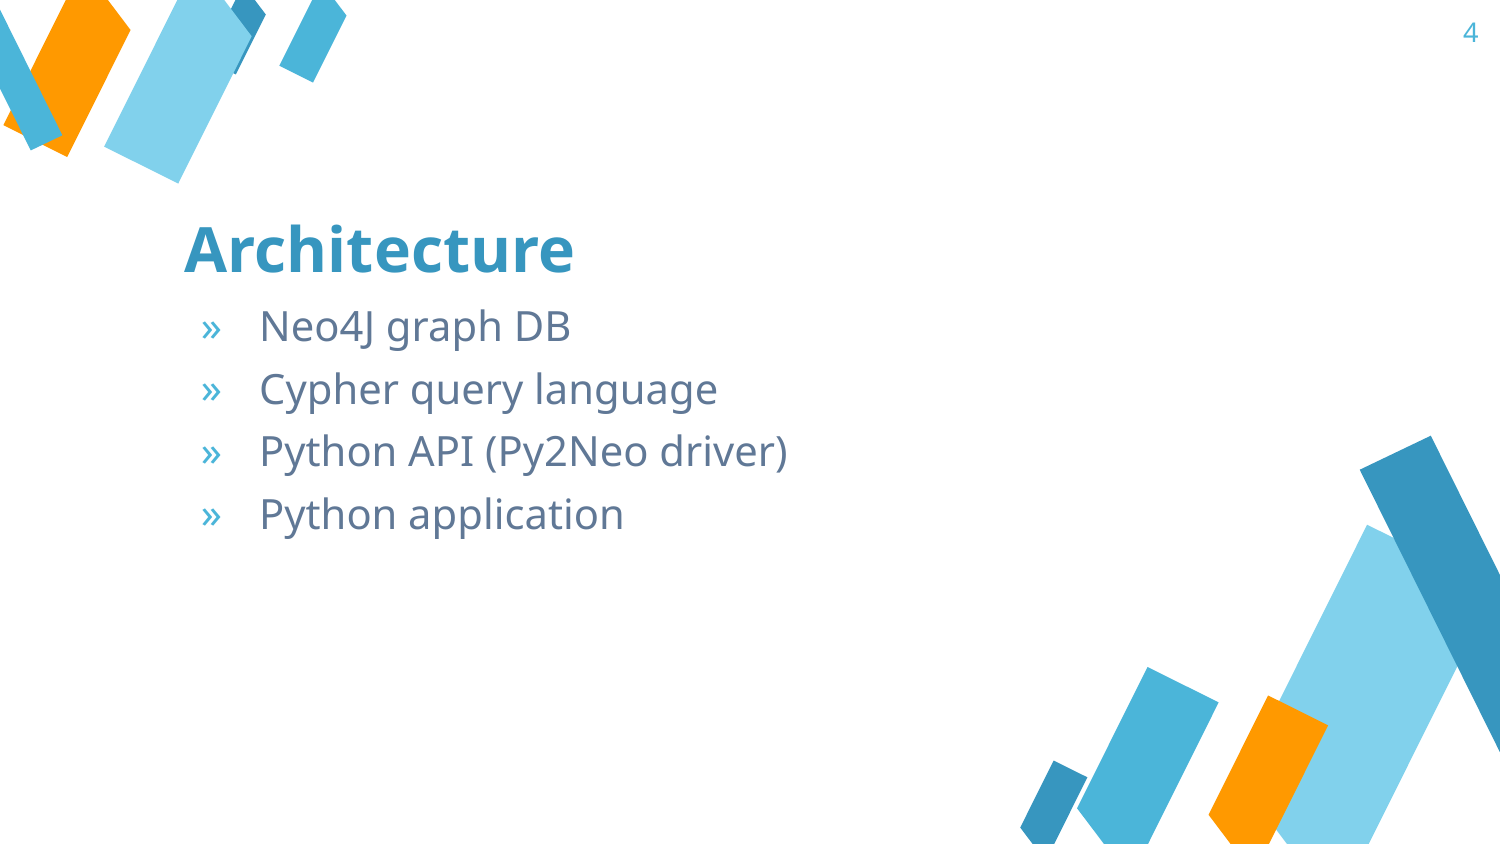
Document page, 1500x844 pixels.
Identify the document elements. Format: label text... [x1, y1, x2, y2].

slide_number <number> [1403, 0, 1494, 65]
list Neo4J graph DB Cypher query language Python API (Py2Neo driver) Python application [169, 285, 1115, 699]
title Architecture [169, 188, 1115, 285]
